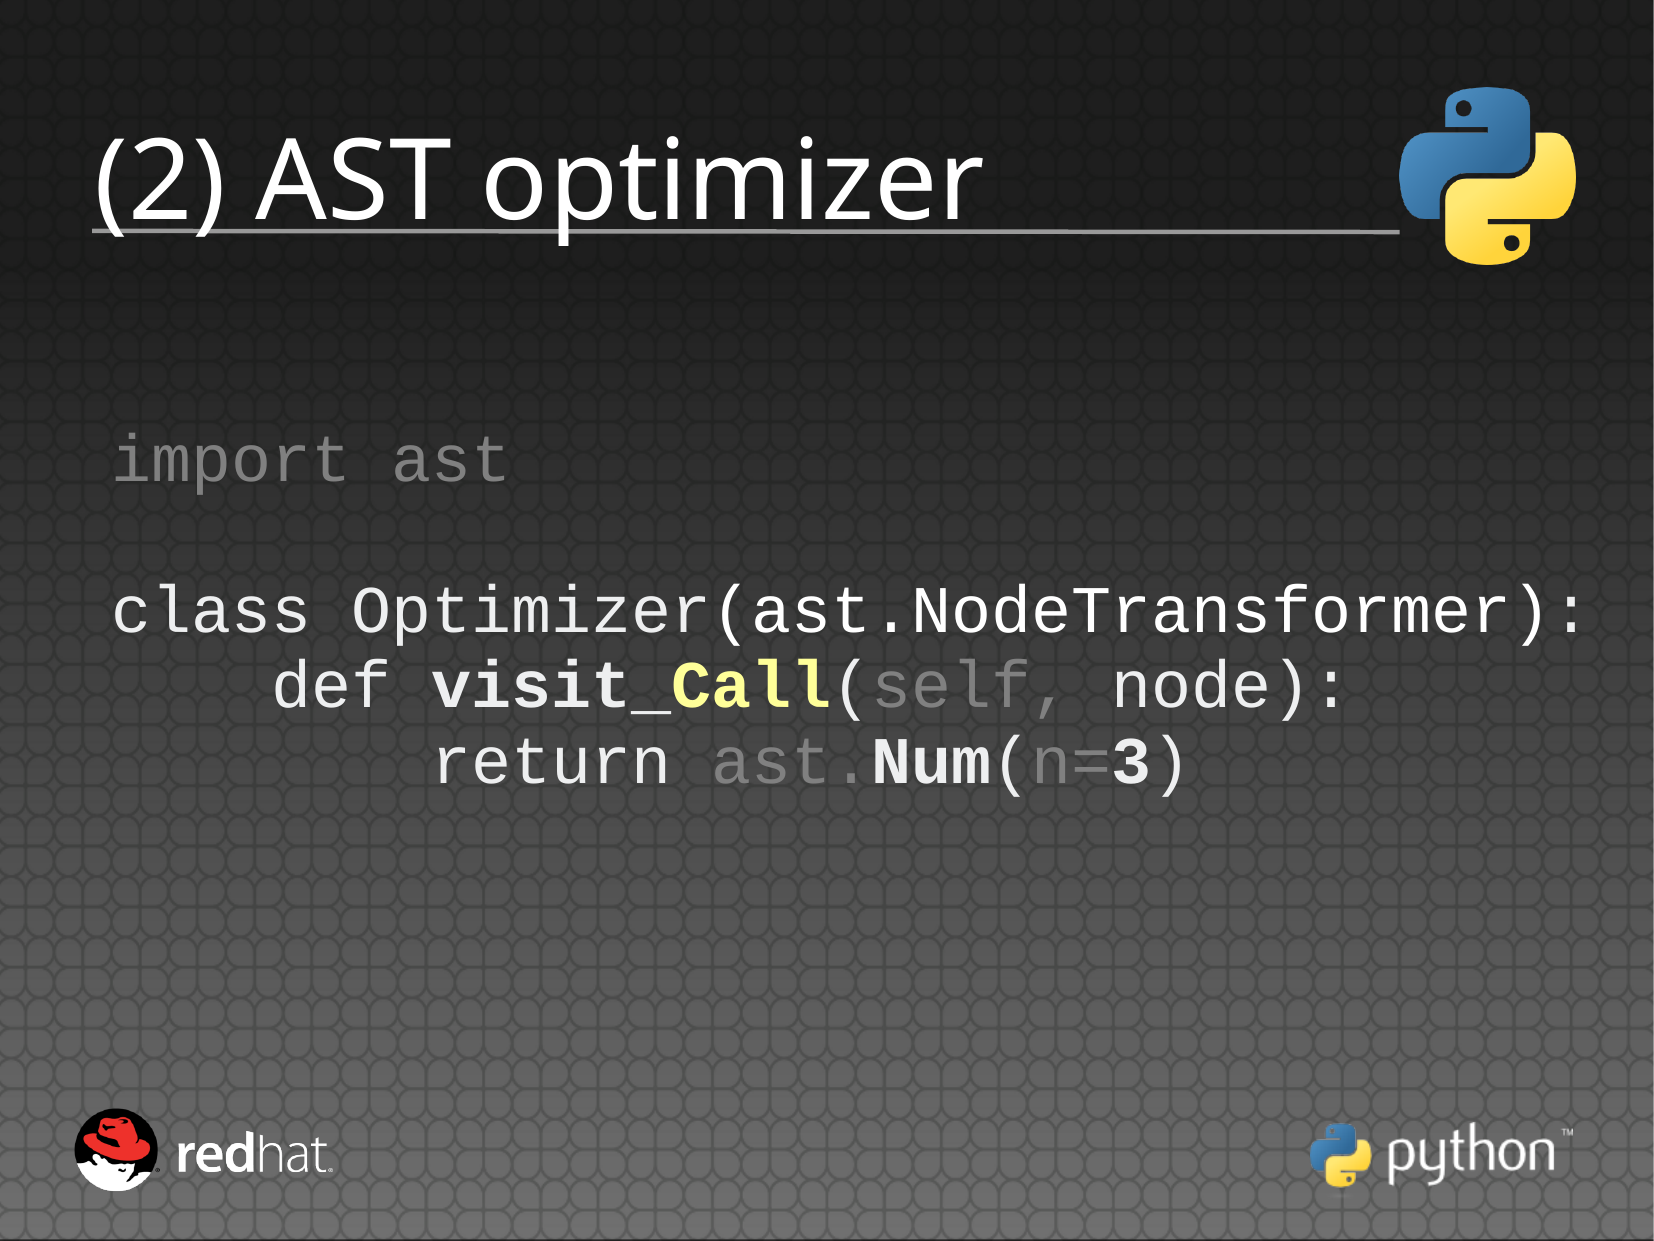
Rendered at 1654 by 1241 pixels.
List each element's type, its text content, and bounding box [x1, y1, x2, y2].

list import ast class Optimizer(ast.NodeTransformer): def visit_Call(self, node): return ast.Num(n=3) [40, 293, 1638, 1034]
title (2) AST optimizer [94, 100, 1426, 251]
picture [0, 0, 1654, 1241]
